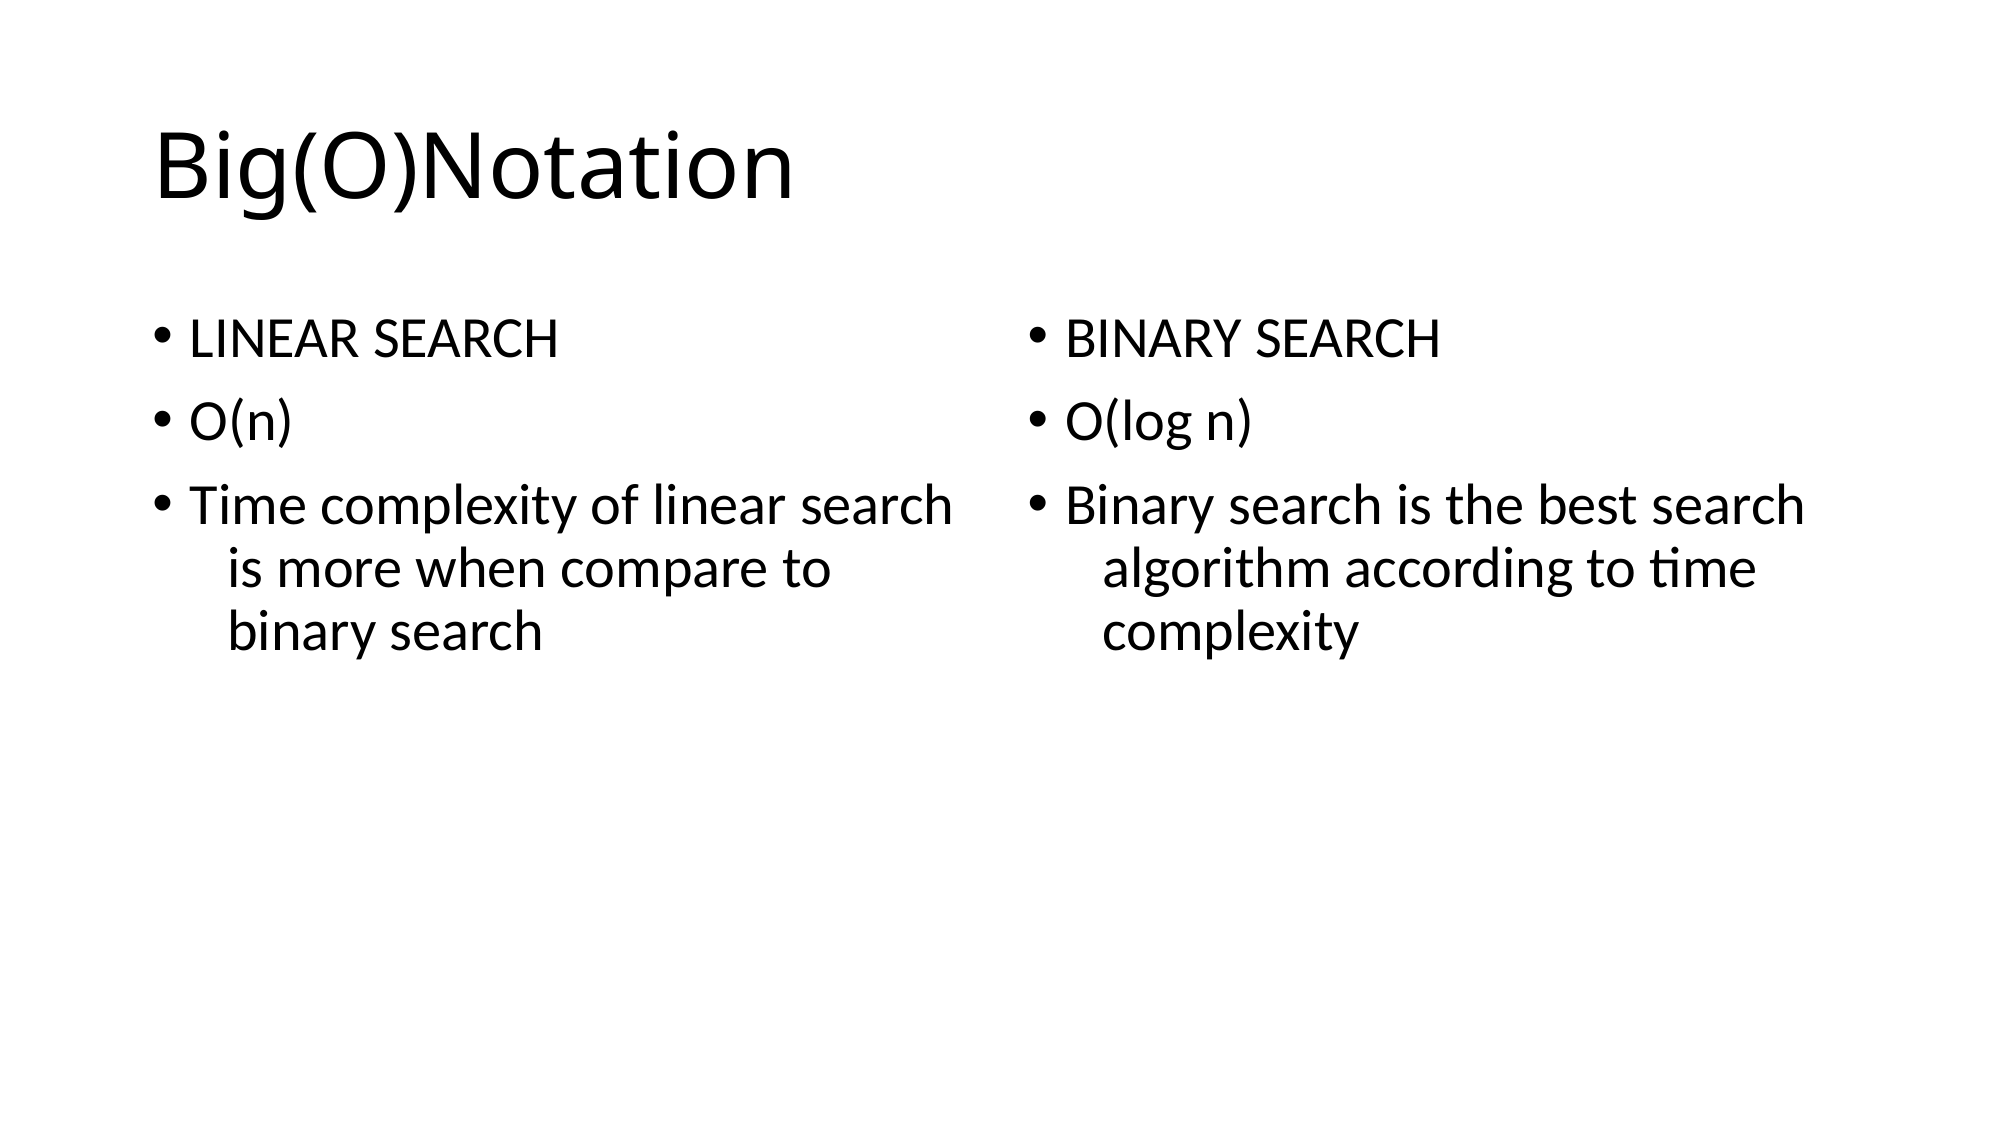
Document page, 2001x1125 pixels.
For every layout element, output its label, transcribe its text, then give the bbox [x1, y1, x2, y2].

list LINEAR SEARCH O(n) Time complexity of linear search is more when compare to binary search [137, 299, 988, 1014]
list BINARY SEARCH O(log n) Binary search is the best search algorithm according to time complexity [1012, 299, 1863, 1014]
title Big(O)Notation [137, 59, 1863, 278]
